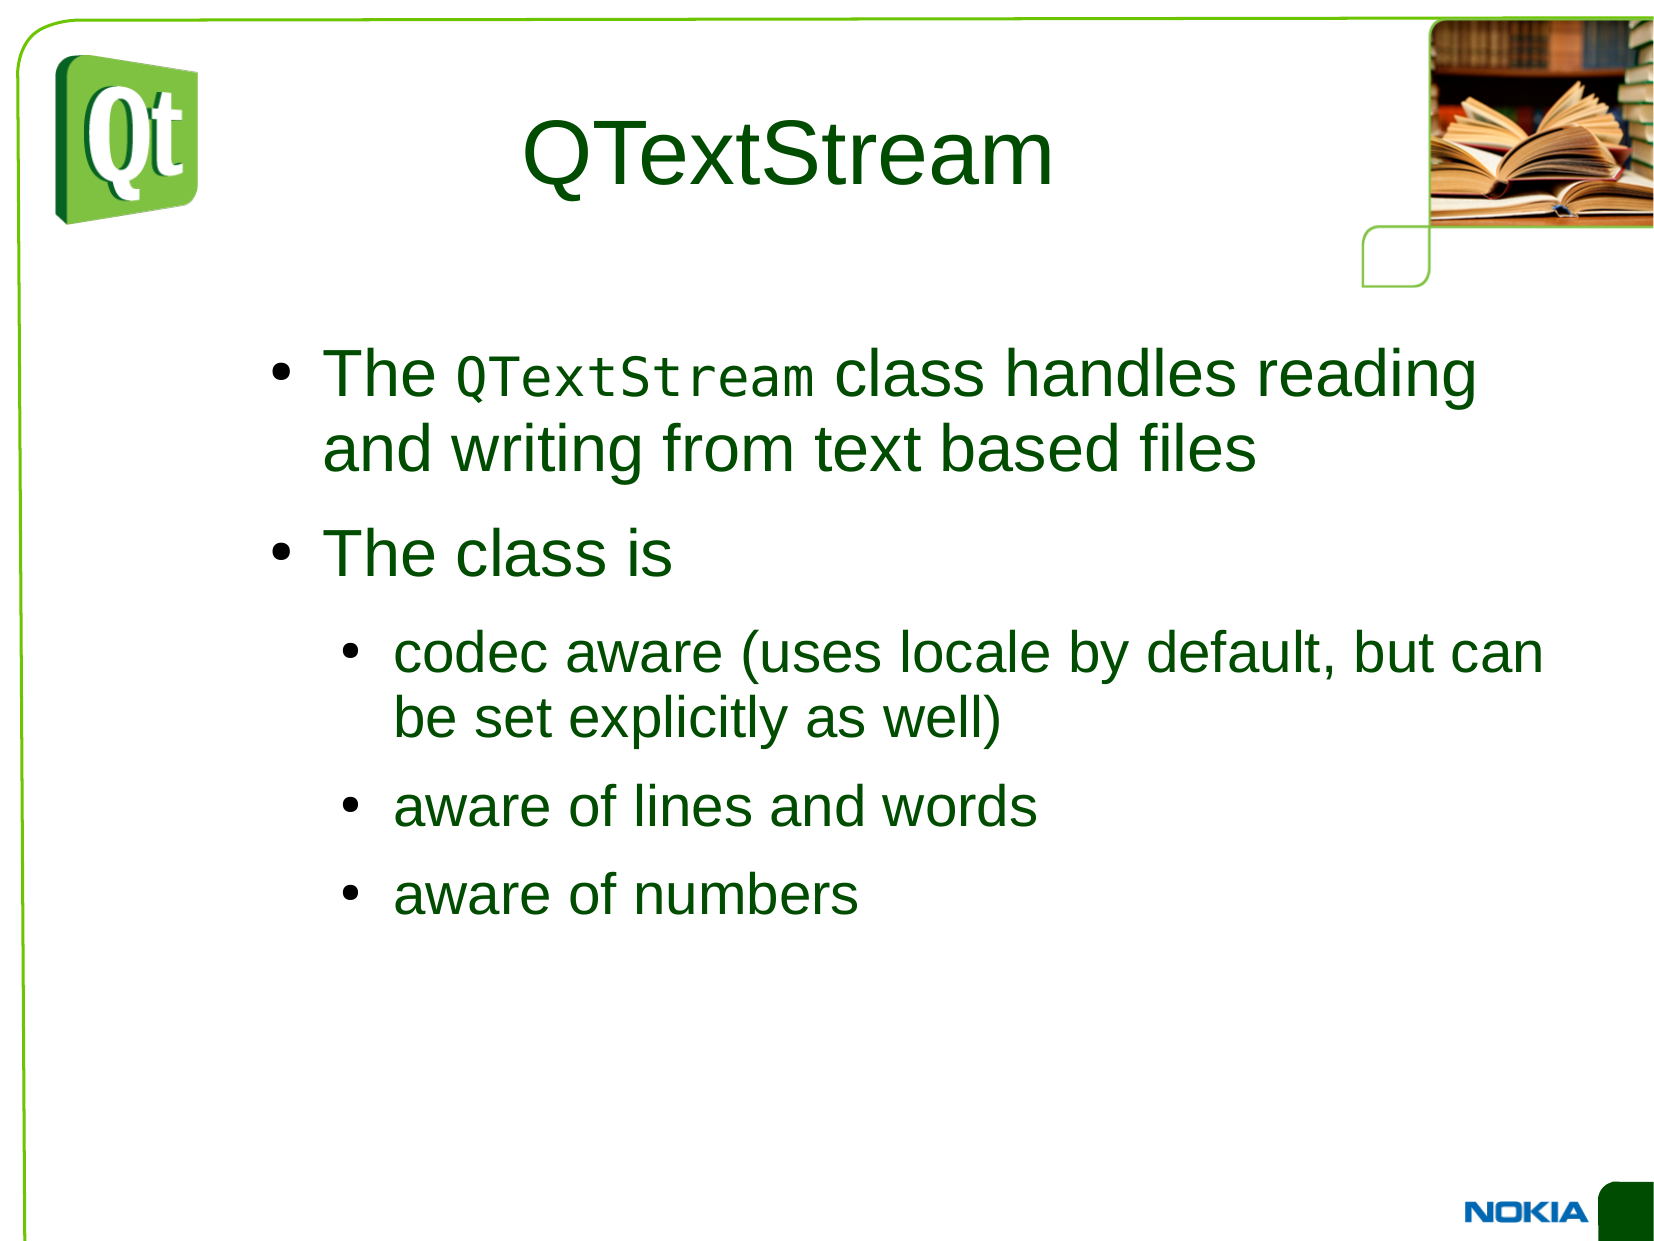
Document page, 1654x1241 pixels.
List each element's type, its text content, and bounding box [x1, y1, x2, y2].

picture [1338, 7, 1654, 308]
list The QTextStream class handles reading and writing from text based files The class is codec aware (uses locale by default, but can be set explicitly as well) aware of lines and words aware of numbers [251, 336, 1571, 1100]
title QTextStream [251, 49, 1327, 257]
picture [55, 55, 198, 225]
picture [1465, 1201, 1589, 1223]
